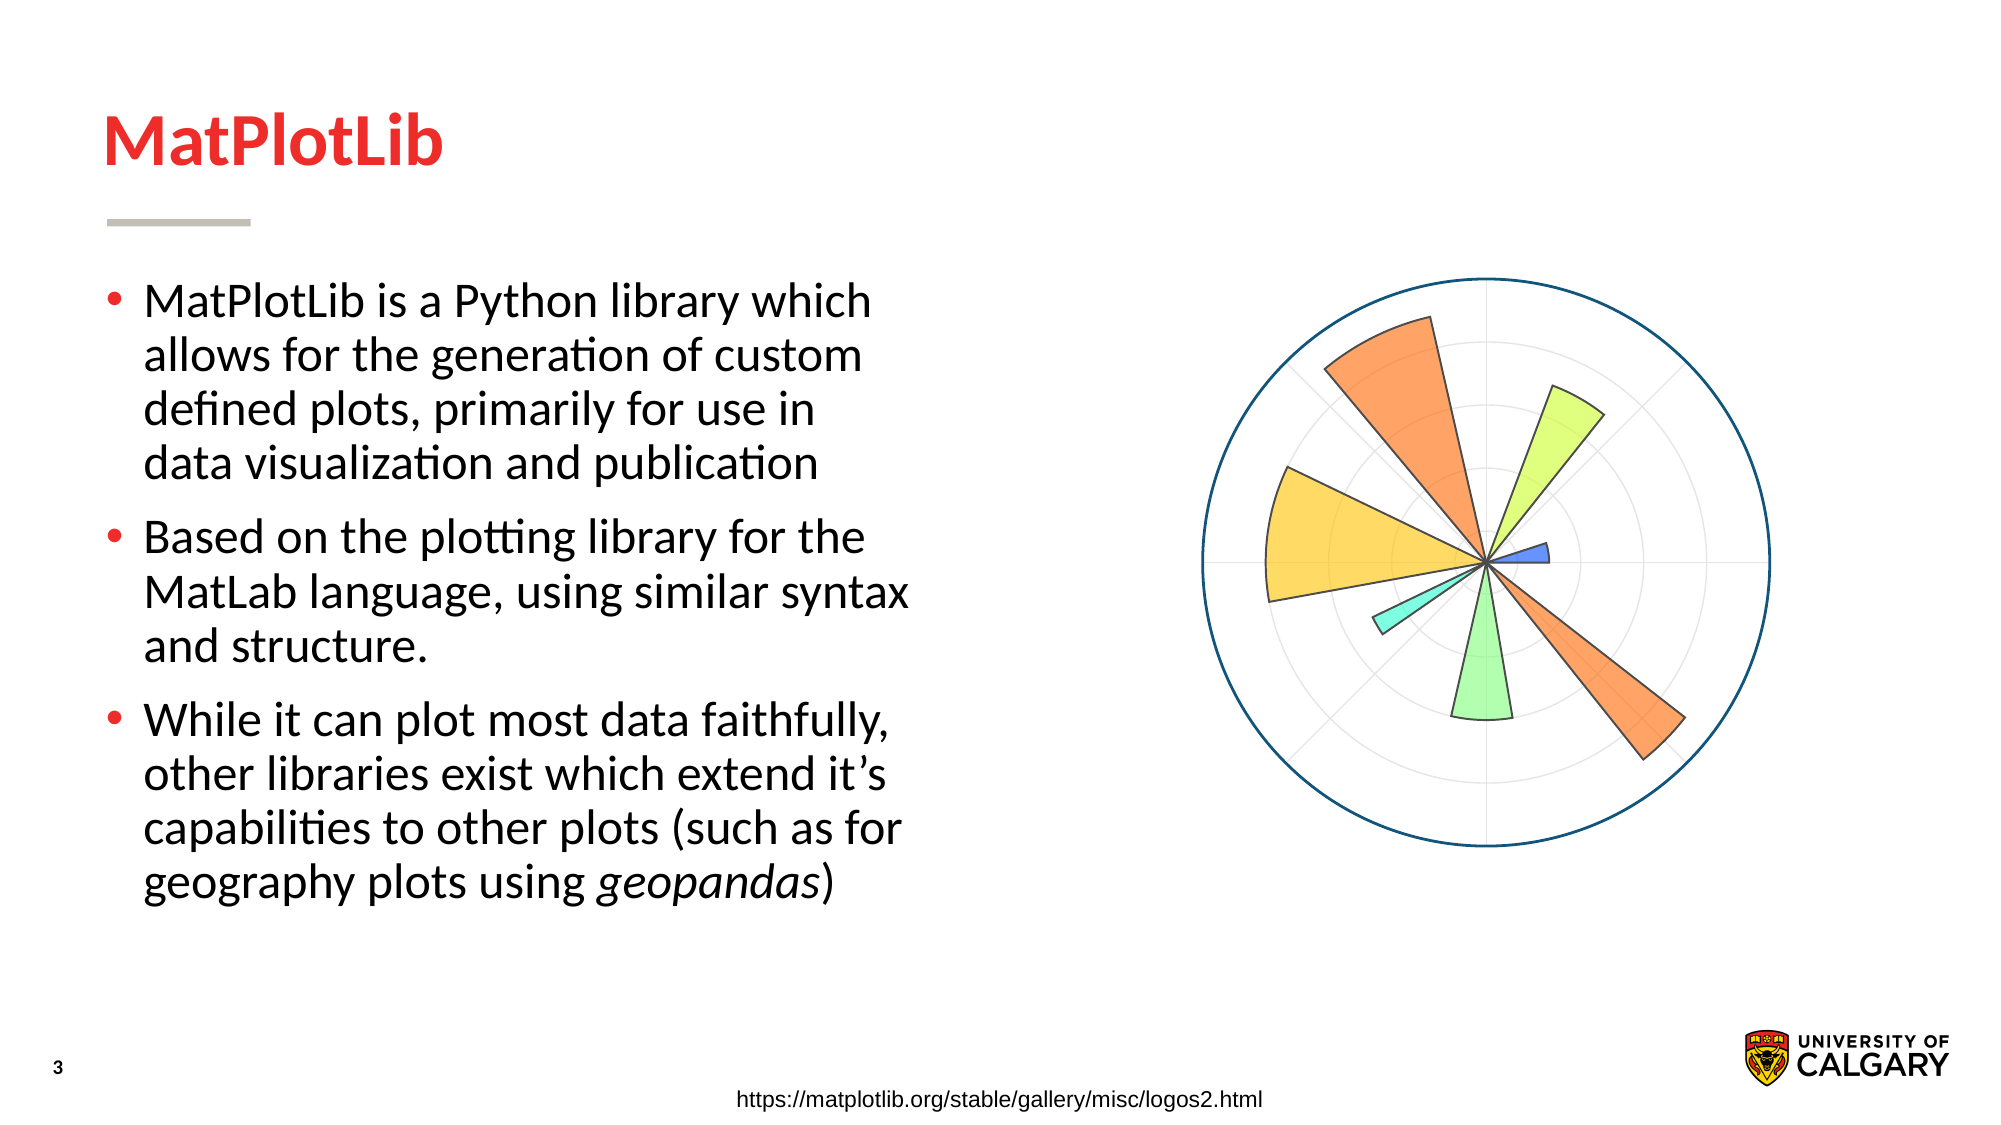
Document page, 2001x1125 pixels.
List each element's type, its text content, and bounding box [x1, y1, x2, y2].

list MatPlotLib is a Python library which allows for the generation of custom defined plots, primarily for use in data visualization and publication Based on the plotting library for the MatLab language, using similar syntax and structure. While it can plot most data faithfully, other libraries exist which extend it’s capabilities to other plots (such as for geography plots using geopandas) [91, 266, 931, 981]
text_box https://matplotlib.org/stable/gallery/misc/logos2.html [0, 1077, 2000, 1119]
picture [1722, 1012, 1972, 1077]
picture [1184, 260, 1788, 865]
title MatPlotLib [87, 60, 1774, 222]
